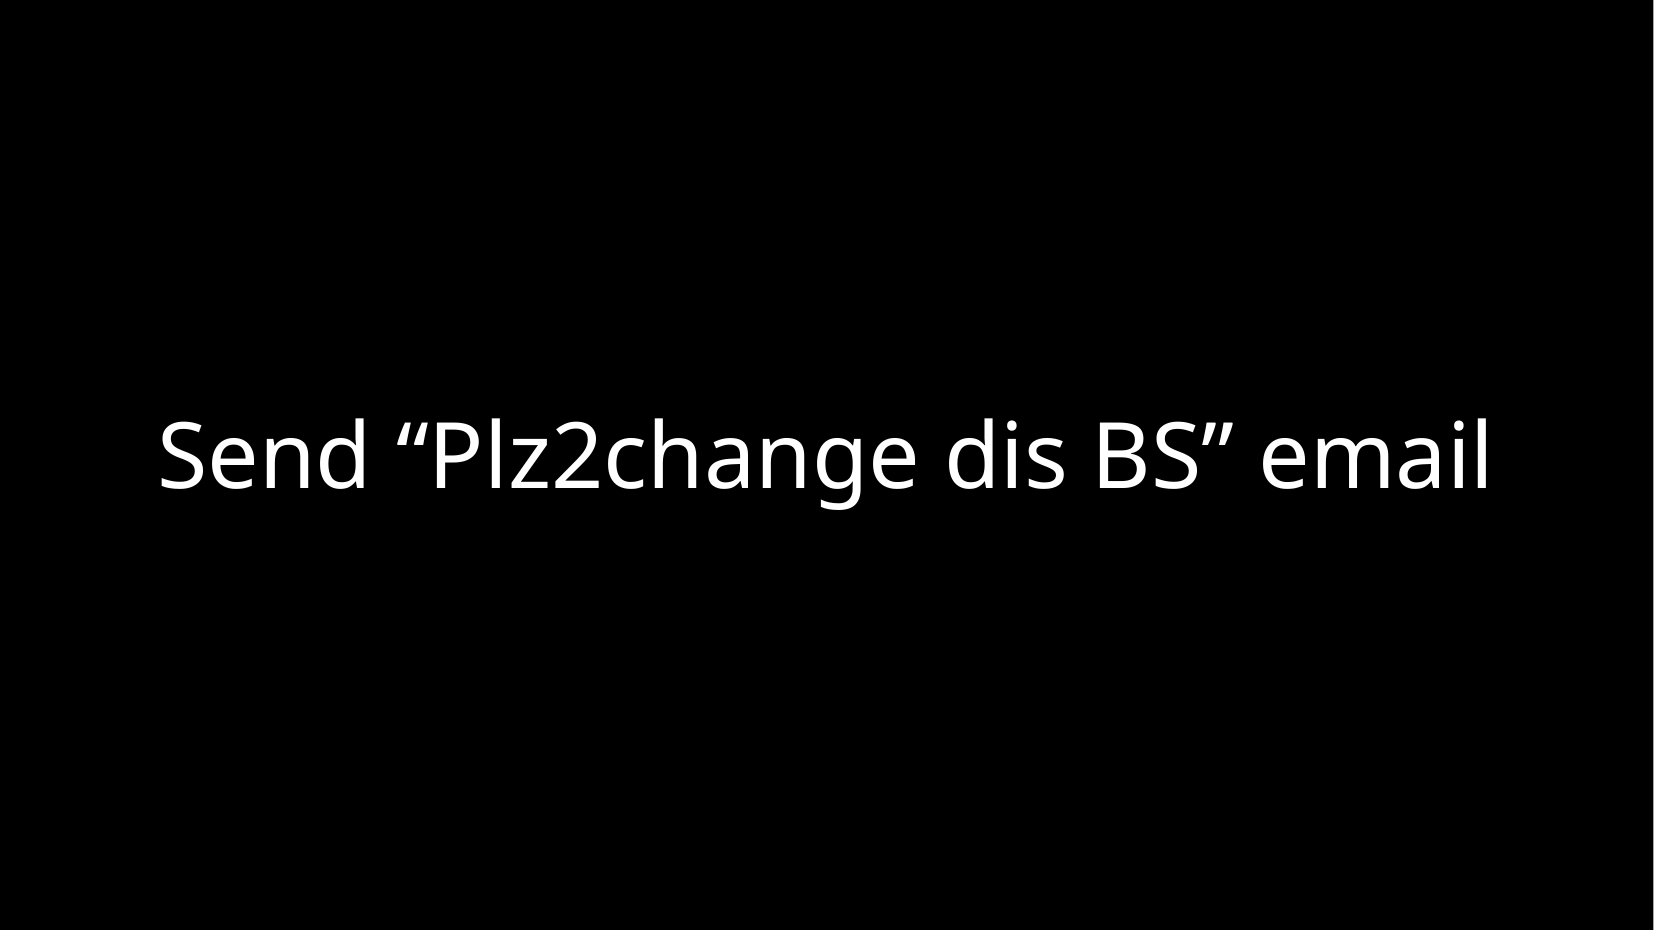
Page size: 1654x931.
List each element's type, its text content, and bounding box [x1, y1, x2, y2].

title Send “Plz2change dis BS” email [82, 375, 1571, 531]
